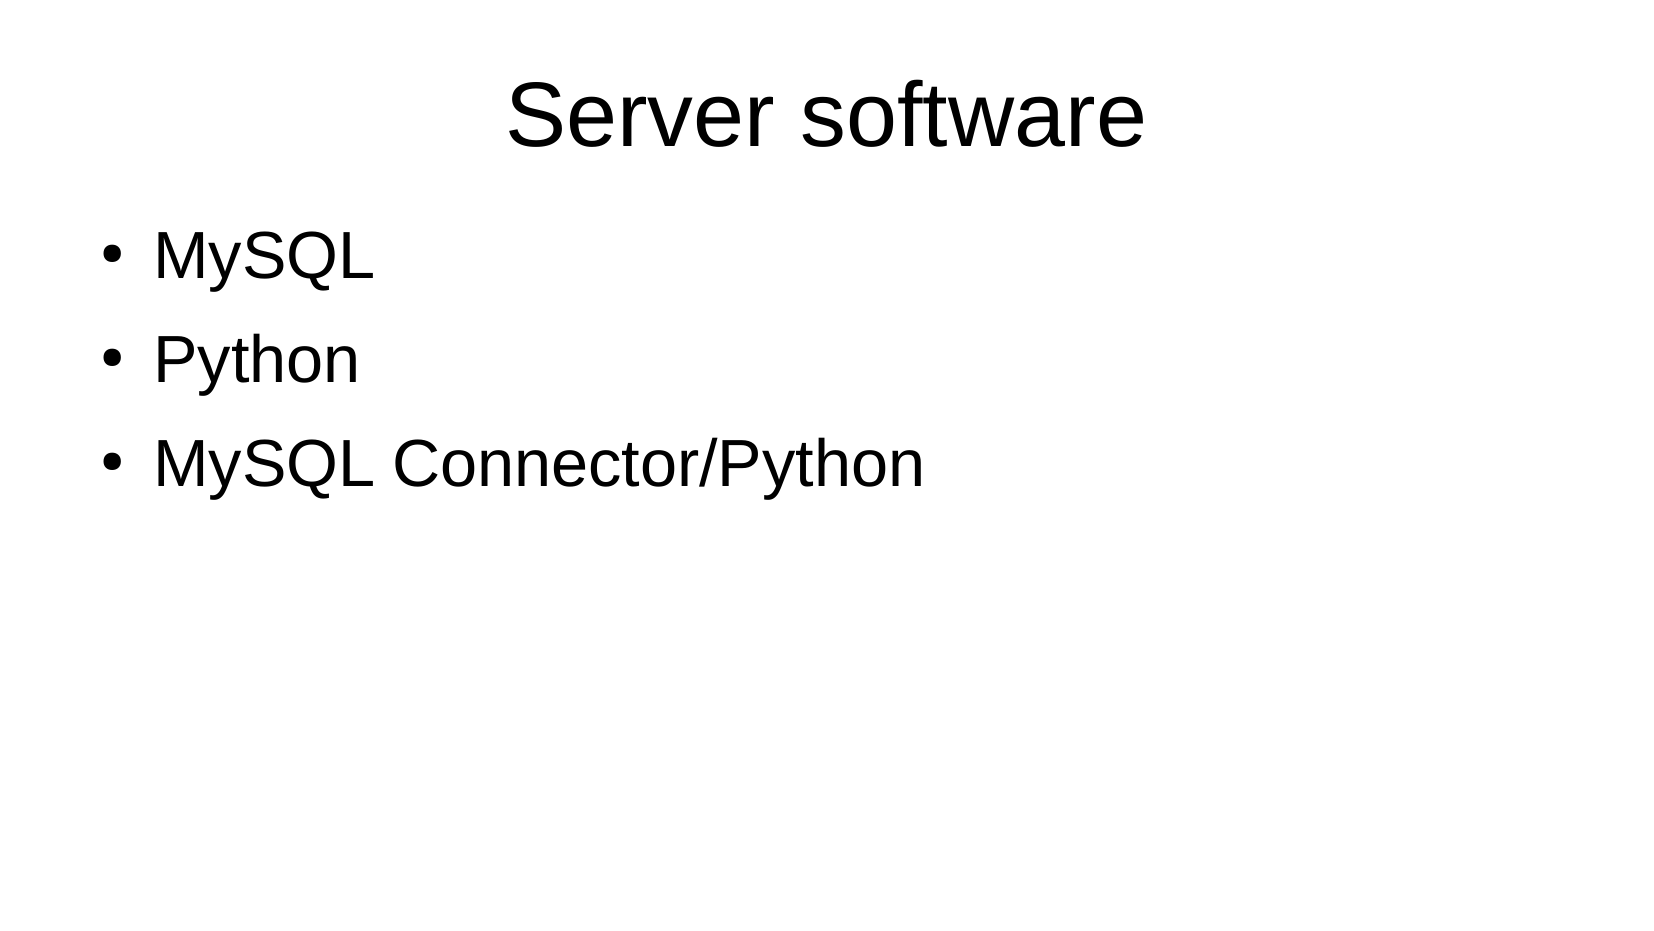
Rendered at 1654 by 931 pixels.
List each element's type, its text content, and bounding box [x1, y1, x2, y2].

list MySQL Python MySQL Connector/Python [82, 217, 1571, 758]
title Server software [82, 37, 1571, 193]
